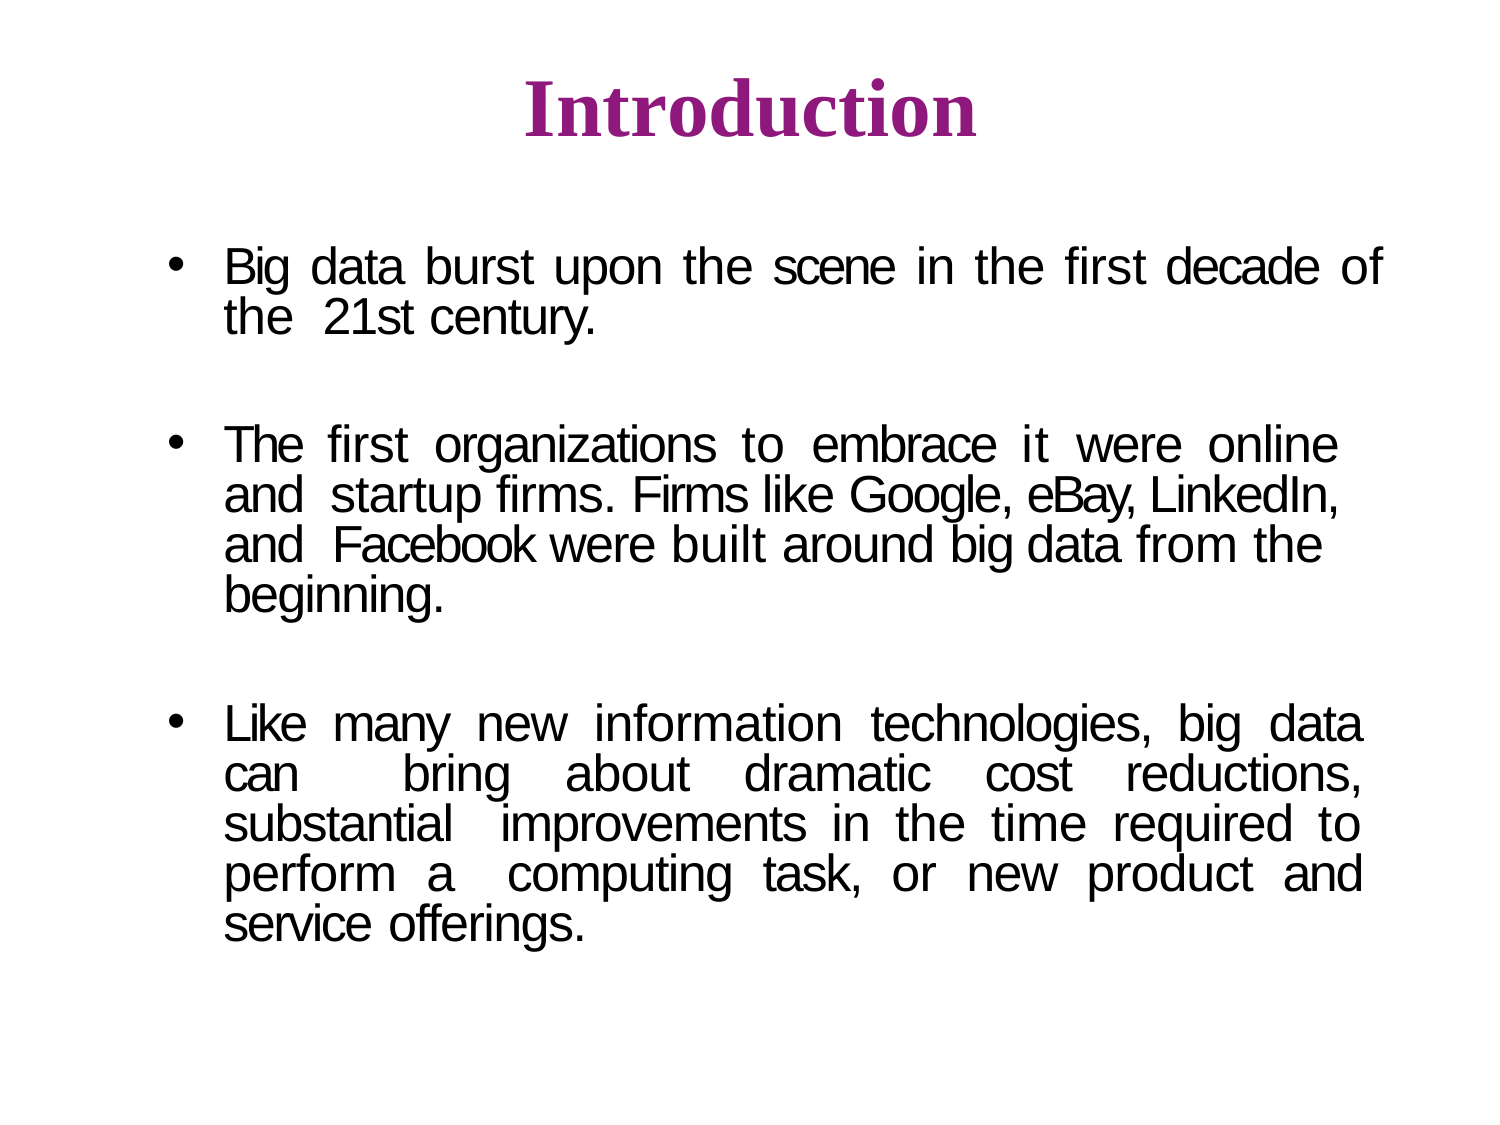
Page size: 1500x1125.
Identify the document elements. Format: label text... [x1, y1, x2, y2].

title Introduction [521, 51, 979, 180]
text_box Big data burst upon the scene in the first decade of the 21st century. The first organizations to embrace it were online and startup firms. Firms like Google, eBay, LinkedIn, and Facebook were built around big data from the beginning. Like many new information technologies, big data can bring about dramatic cost reductions, substantial improvements in the time required to perform a computing task, or new product and service offerings. [164, 180, 1385, 952]
